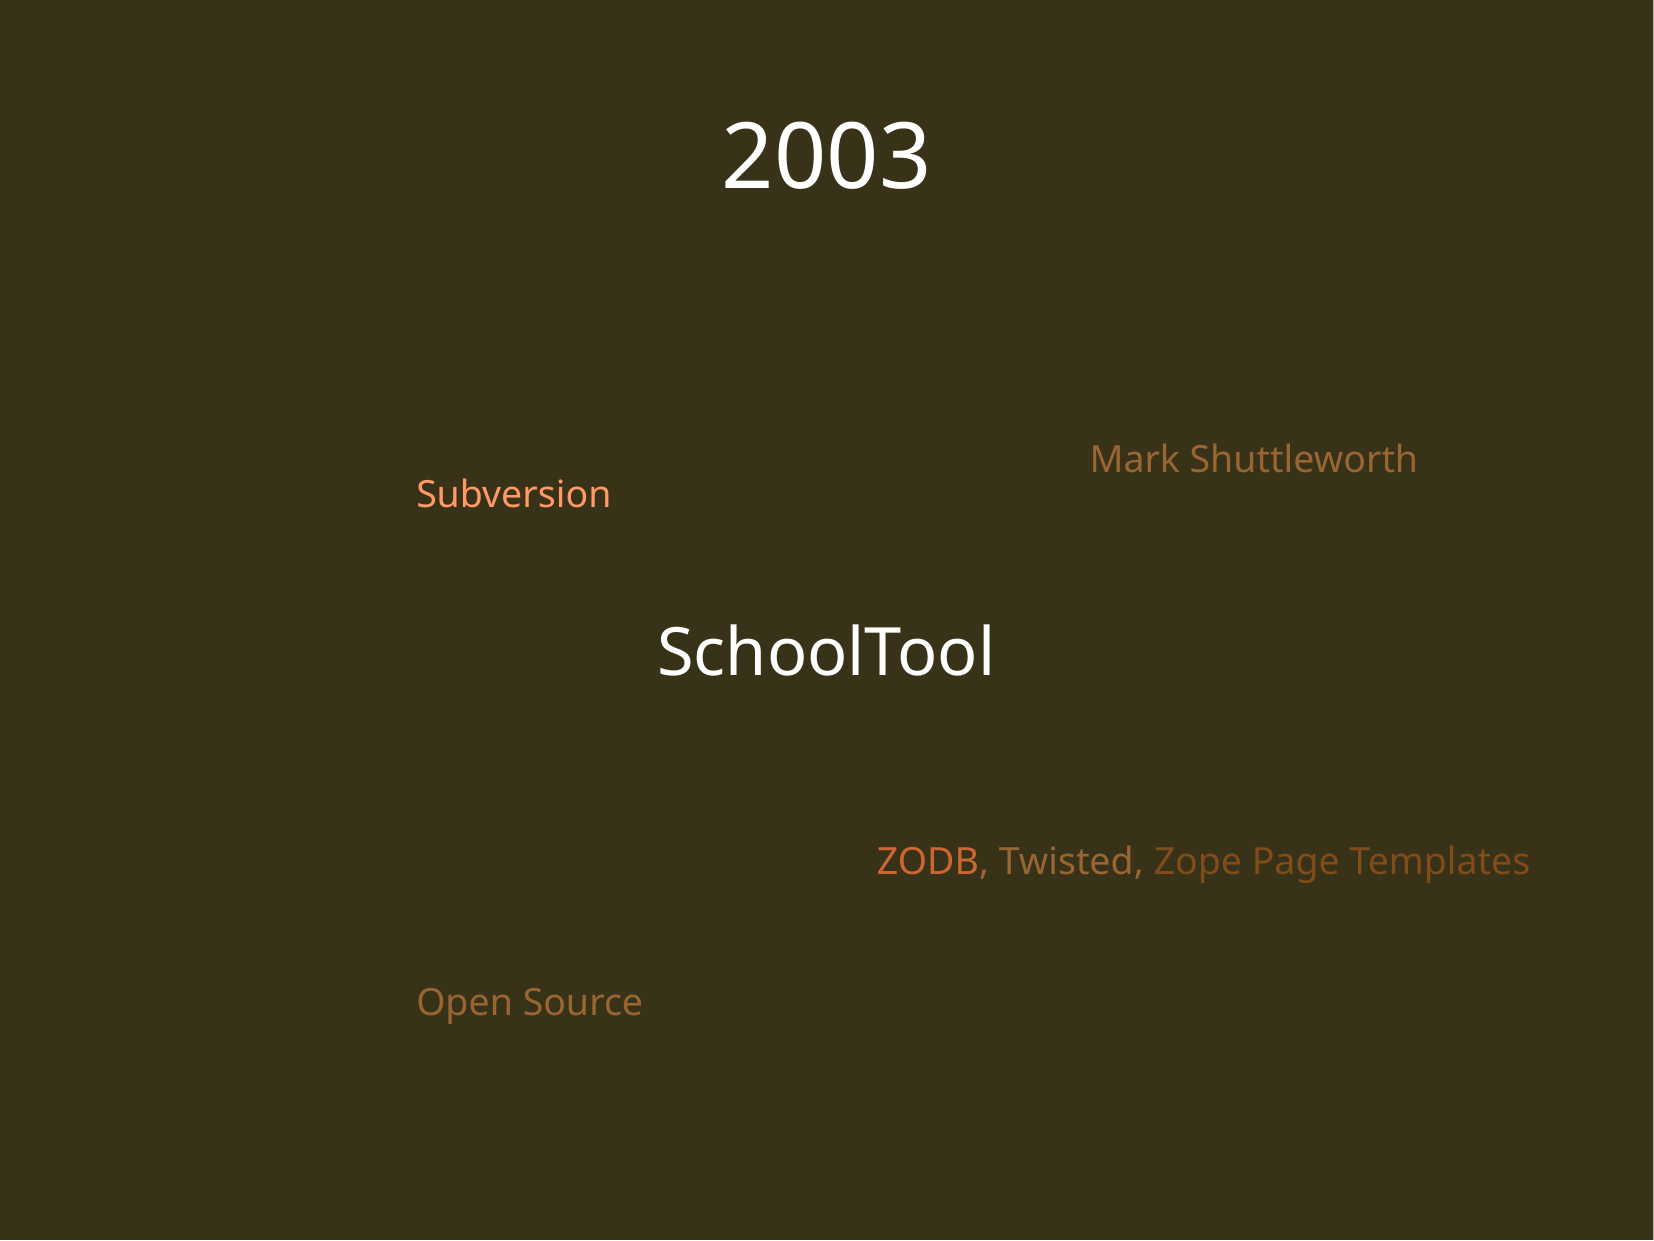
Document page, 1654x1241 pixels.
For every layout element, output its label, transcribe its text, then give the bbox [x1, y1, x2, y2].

title 2003 [82, 49, 1571, 257]
text_box Mark Shuttleworth [1074, 425, 1426, 483]
text_box ZODB, Twisted, Zope Page Templates [862, 826, 1523, 884]
text_box Open Source [401, 968, 651, 1026]
subtitle SchoolTool [82, 290, 1571, 1010]
text_box Subversion [401, 460, 618, 518]
